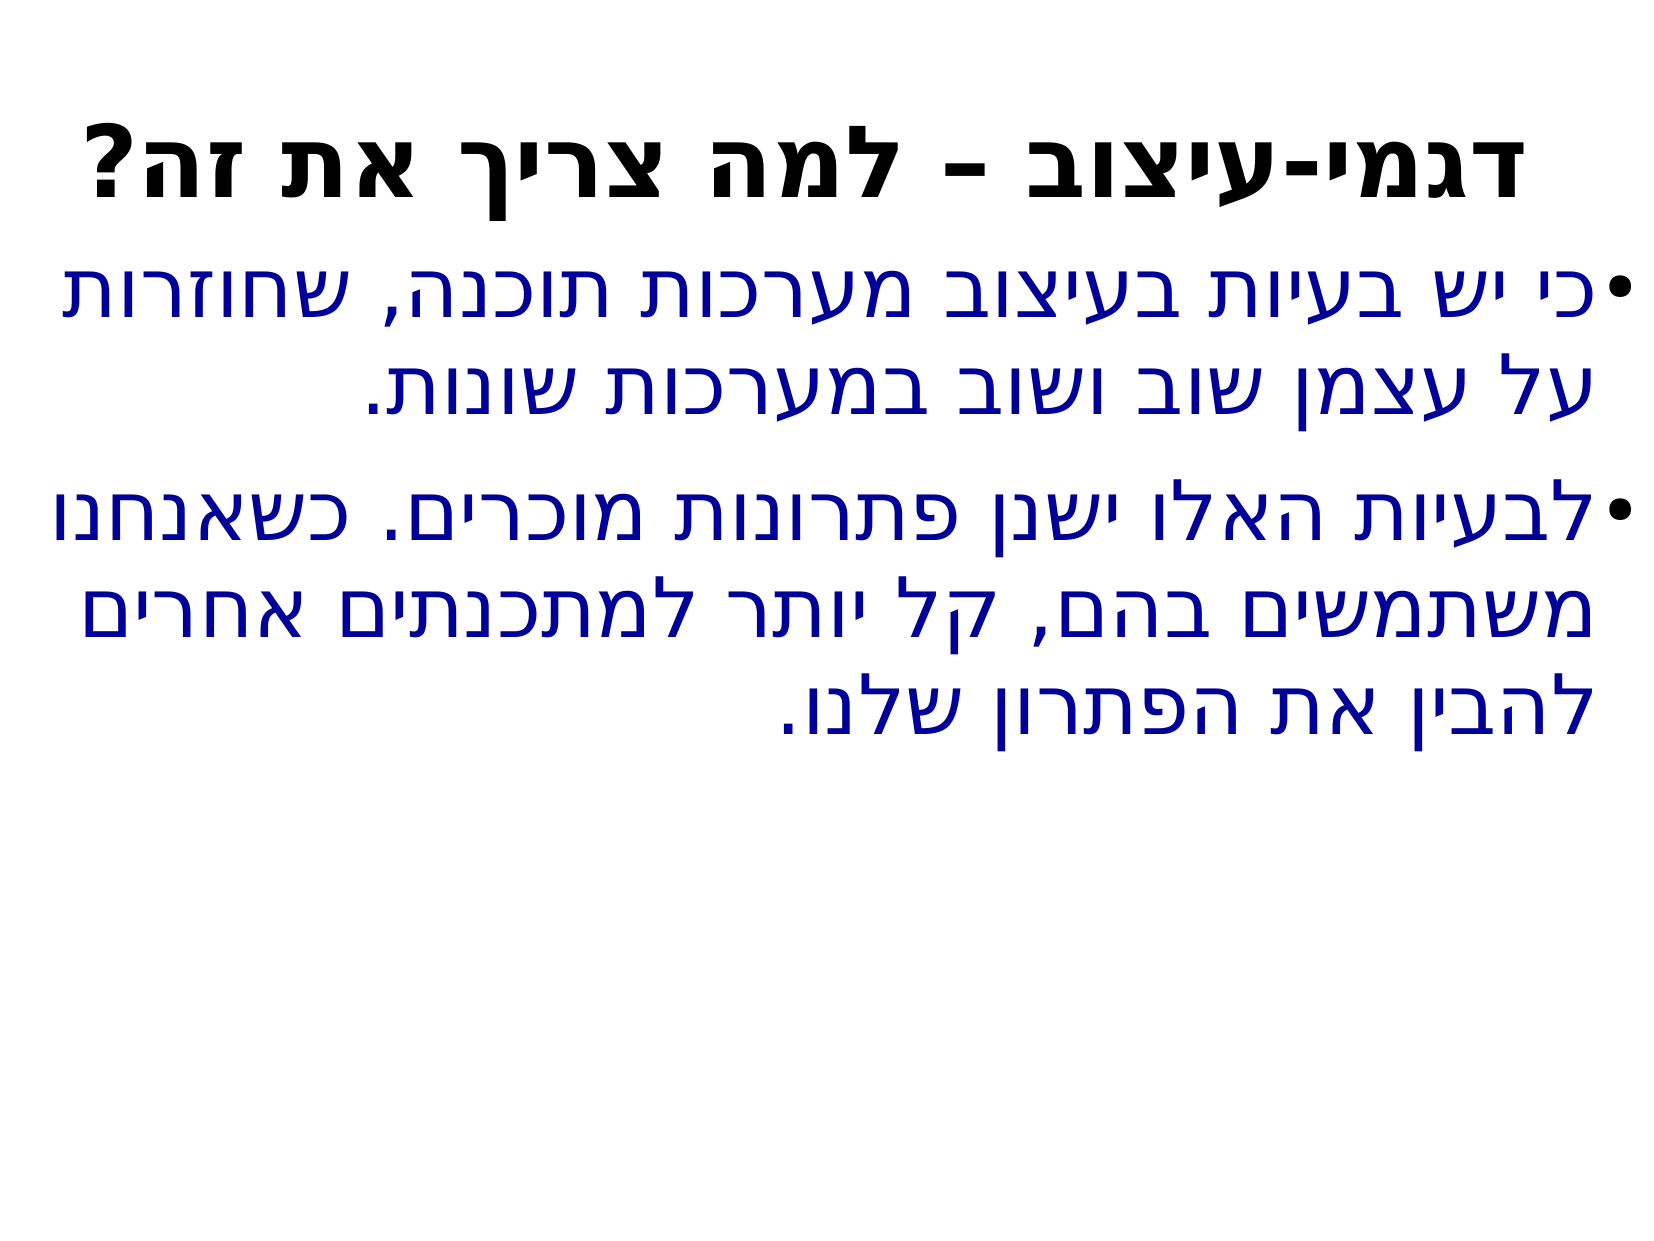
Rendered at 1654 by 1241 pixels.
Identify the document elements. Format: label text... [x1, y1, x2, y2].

title דגמי-עיצוב – למה צריך את זה? [63, 45, 1546, 271]
list כי יש בעיות בעיצוב מערכות תוכנה, שחוזרות על עצמן שוב ושוב במערכות שונות. לבעיות האלו ישנן פתרונות מוכרים. כשאנחנו משתמשים בהם, קל יותר למתכנתים אחרים להבין את הפתרון שלנו. [45, 240, 1636, 1171]
